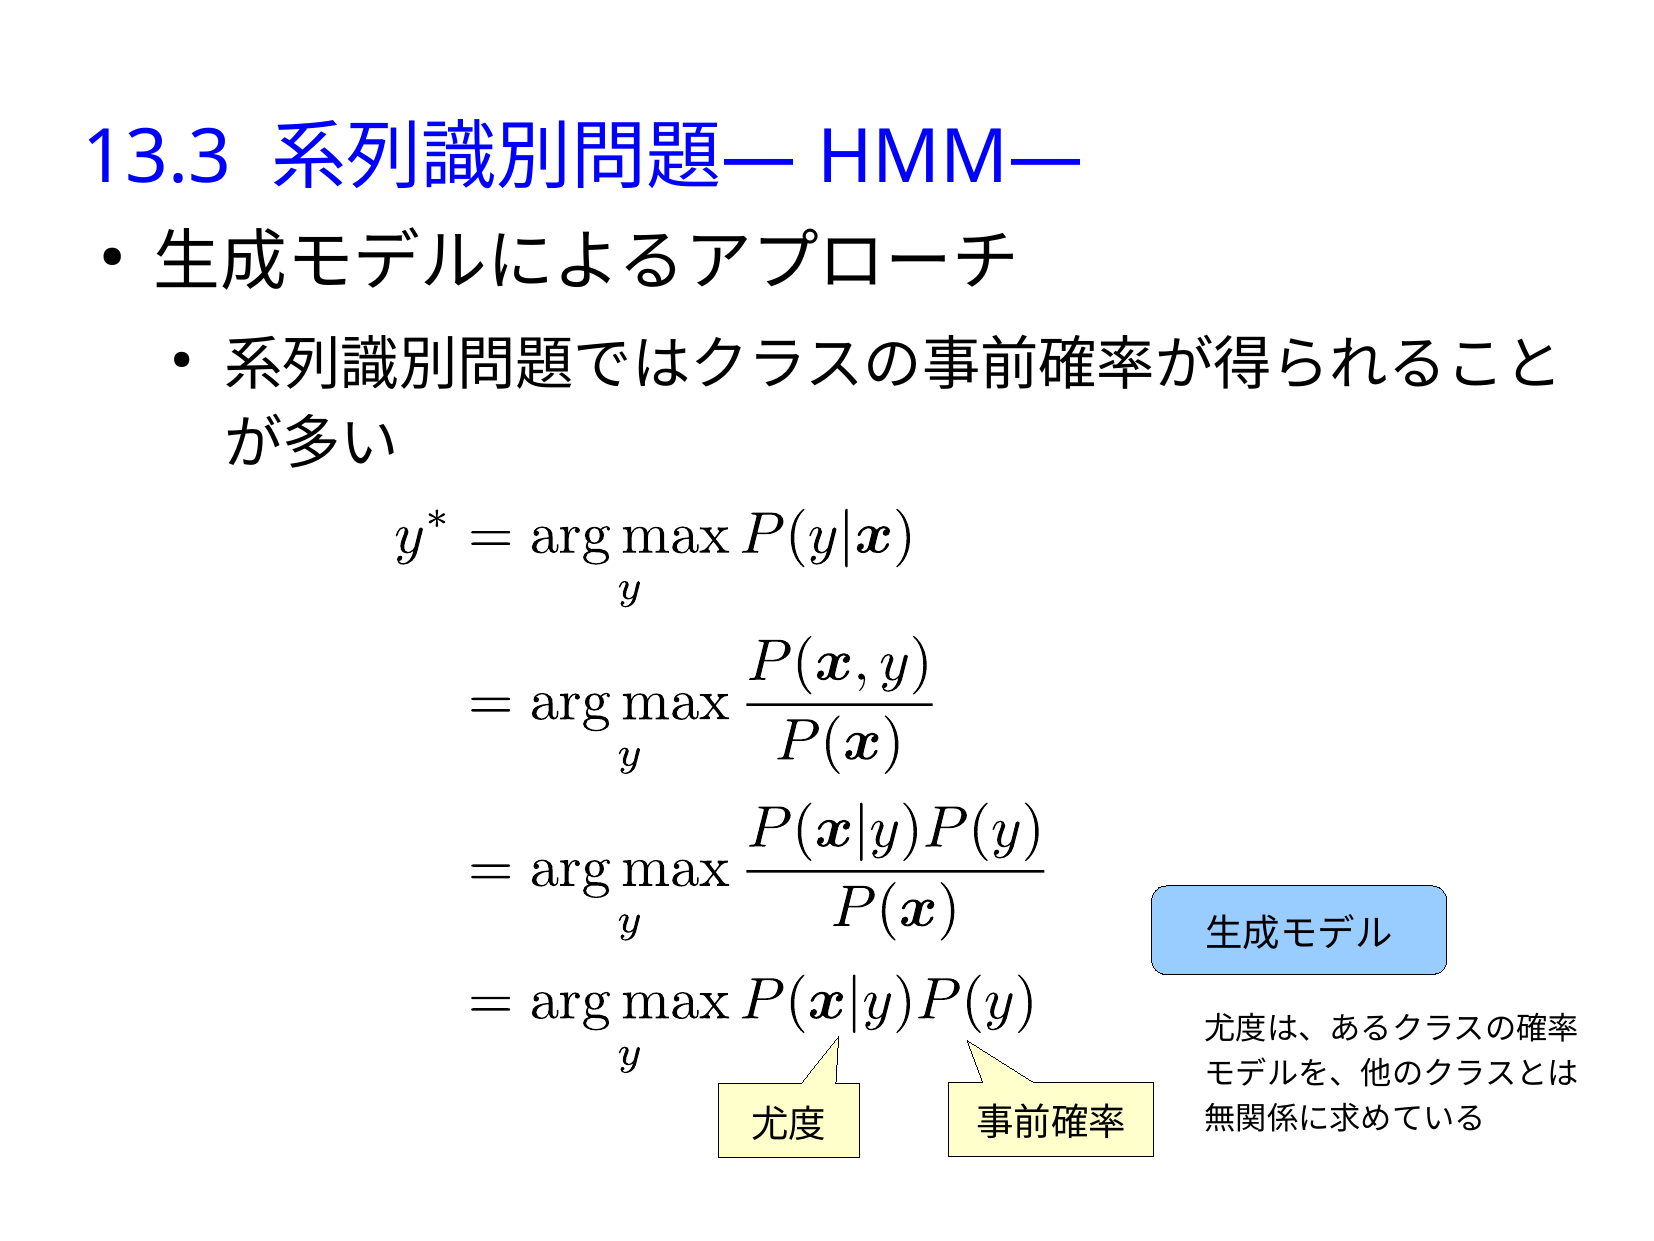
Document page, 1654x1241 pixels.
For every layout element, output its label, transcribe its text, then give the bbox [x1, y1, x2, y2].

text_box 生成モデル [1151, 885, 1447, 975]
title 13.3 系列識別問題―HMM― [82, 49, 1571, 213]
list 生成モデルによるアプローチ 系列識別問題ではクラスの事前確率が得られることが多い [82, 213, 1571, 933]
text_box 尤度は、あるクラスの確率 モデルを、他のクラスとは 無関係に求めている [1189, 995, 1595, 1152]
text_box 事前確率 [948, 1040, 1154, 1157]
text_box [394, 508, 1045, 1074]
text_box 尤度 [718, 1036, 860, 1158]
